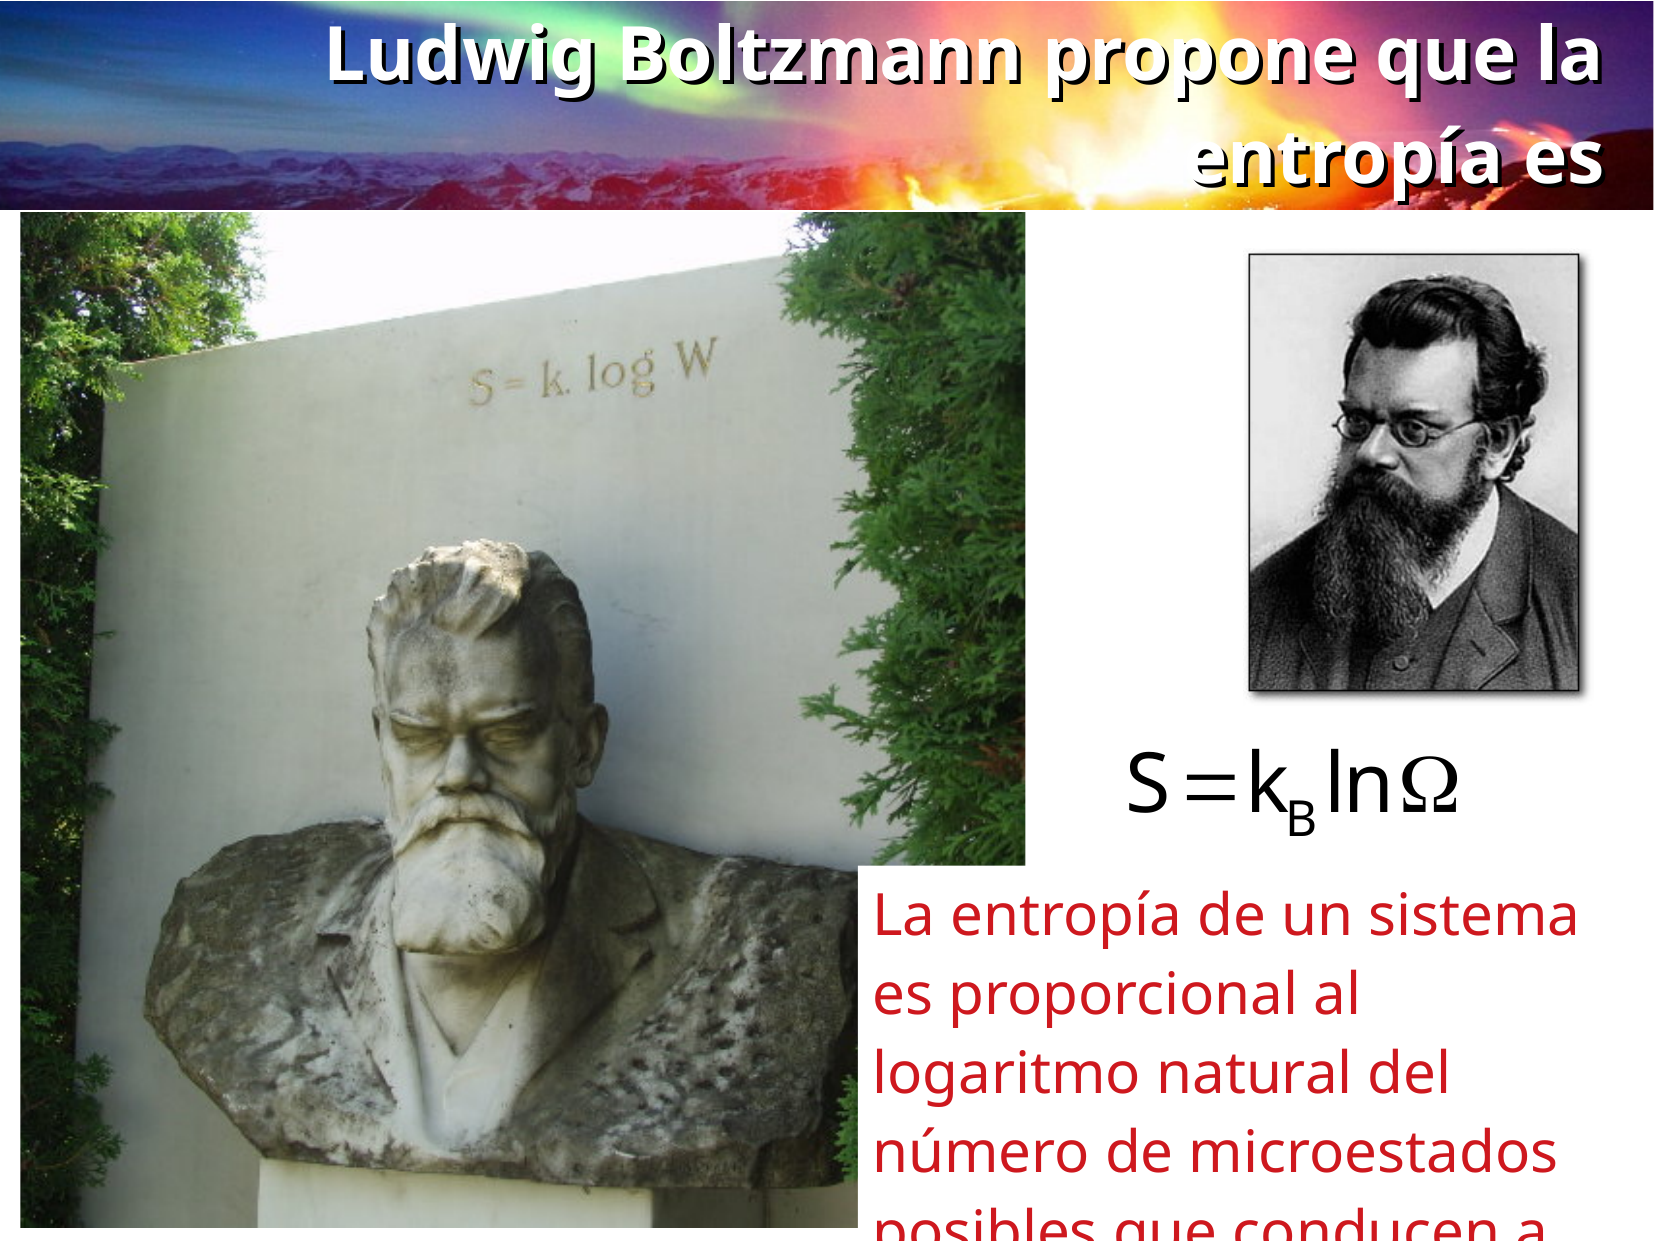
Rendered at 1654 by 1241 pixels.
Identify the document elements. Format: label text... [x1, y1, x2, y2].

picture [20, 212, 1026, 1228]
picture [1243, 248, 1594, 706]
text_box La entropía de un sistema es proporcional al logaritmo natural del número de microestados posibles que conducen a ese macroestado [857, 865, 1626, 1235]
title Ludwig Boltzmann propone que la entropía es [45, 15, 1606, 191]
picture [0, 1, 1654, 210]
chart [1119, 732, 1468, 849]
